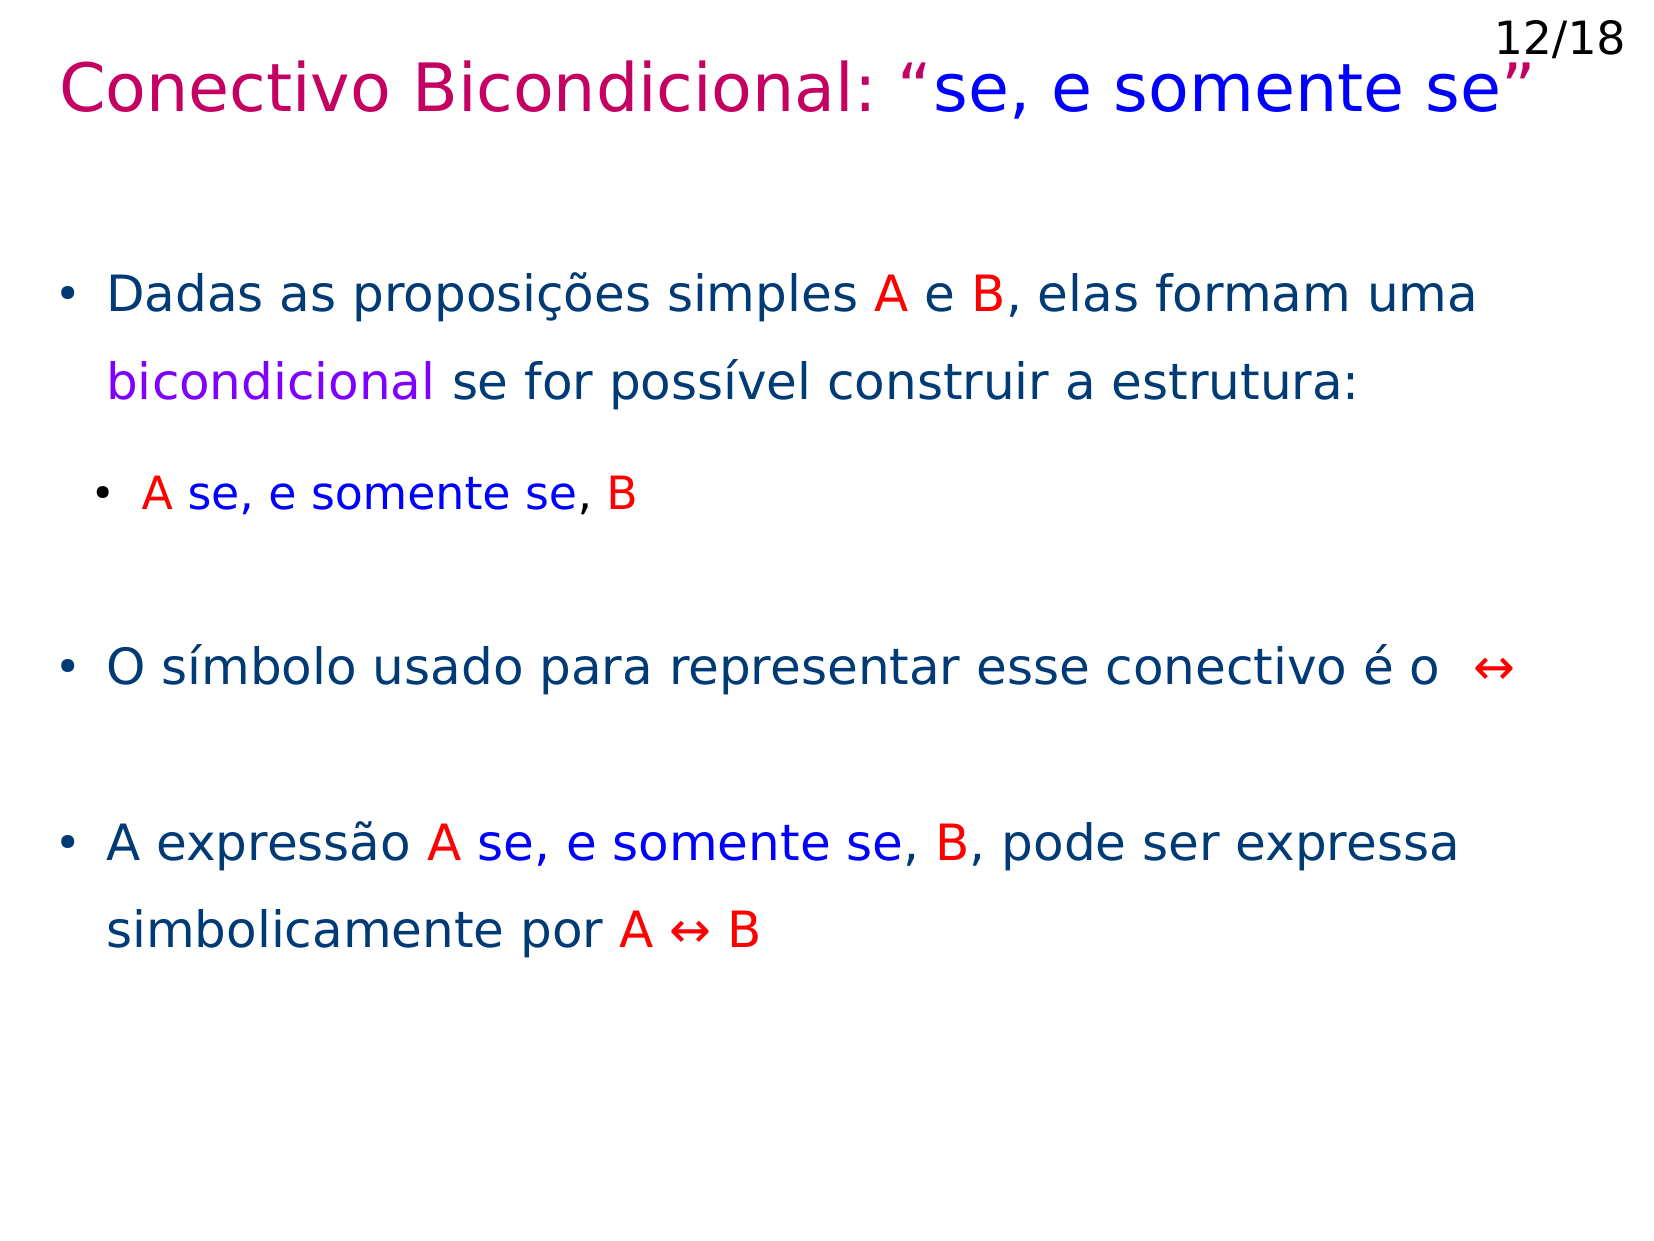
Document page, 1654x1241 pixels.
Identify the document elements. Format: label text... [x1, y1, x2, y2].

title Conectivo Bicondicional: “se, e somente se” [59, 1, 1595, 176]
list Dadas as proposições simples A e B, elas formam uma bicondicional se for possível construir a estrutura: A se, e somente se, B O símbolo usado para representar esse conectivo é o ↔ A expressão A se, e somente se, B, pode ser expressa simbolicamente por A ↔ B [59, 236, 1625, 1211]
